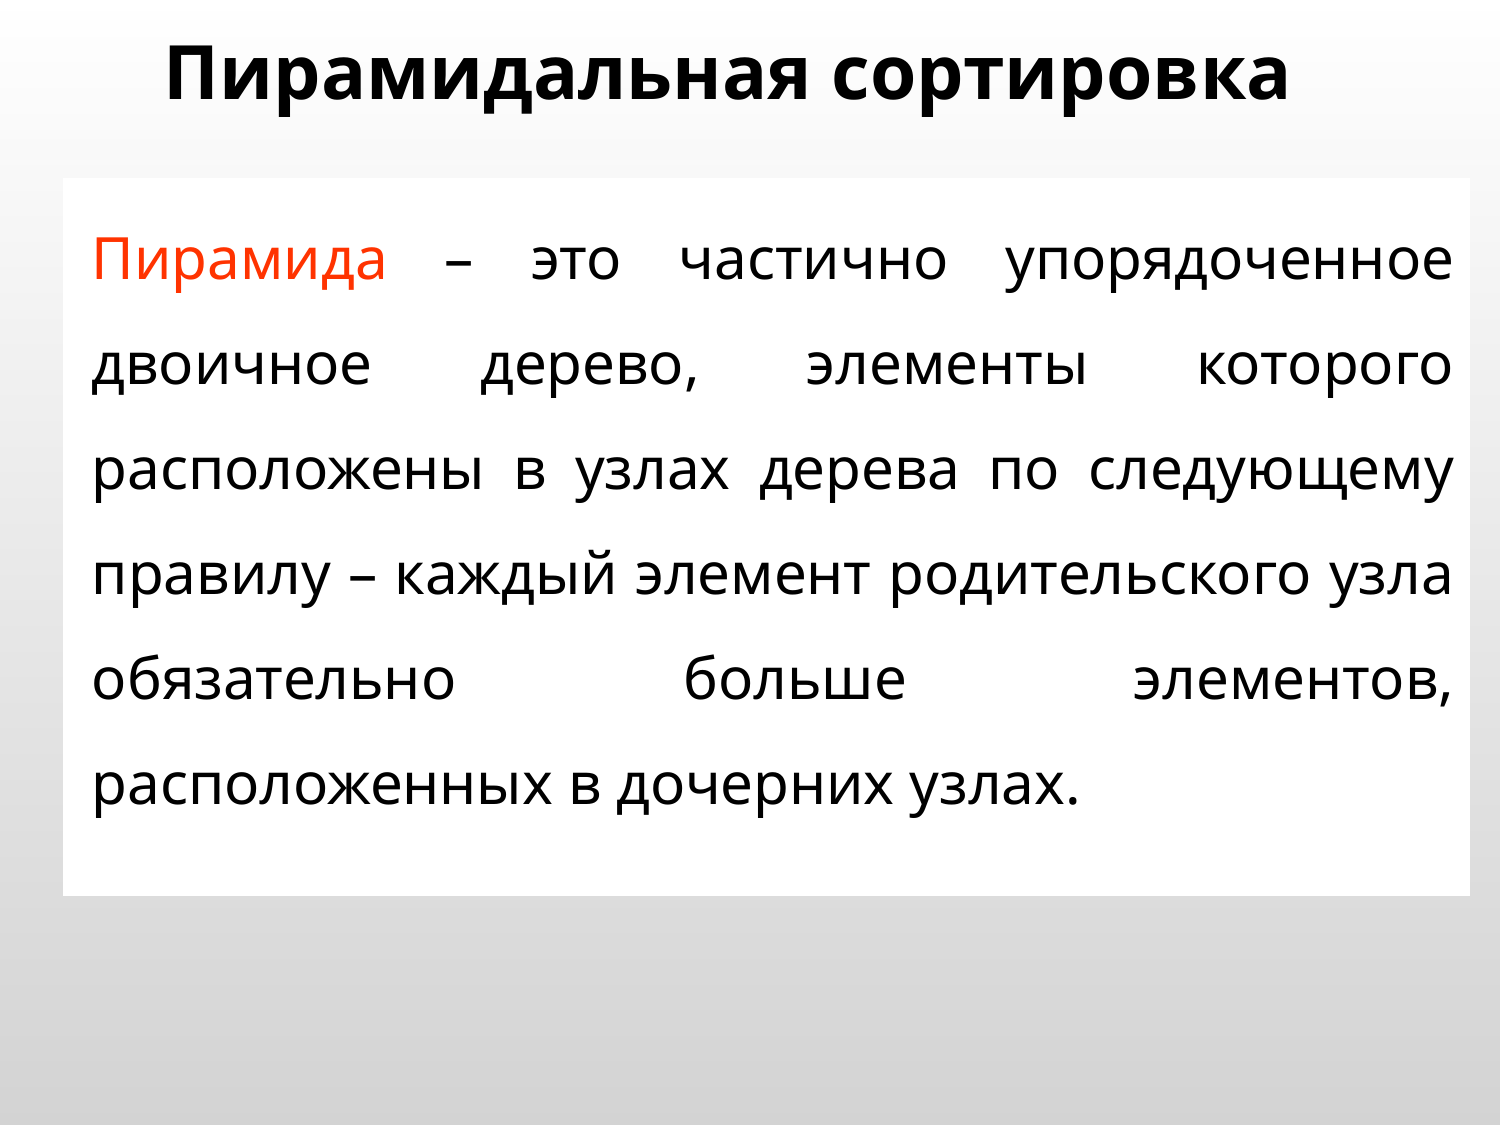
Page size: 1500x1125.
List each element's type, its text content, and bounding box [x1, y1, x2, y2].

list Пирамида – это частично упорядоченное двоичное дерево, элементы которого расположены в узлах дерева по следующему правилу – каждый элемент родительского узла обязательно больше элементов, расположенных в дочерних узлах. [63, 178, 1469, 895]
title Пирамидальная сортировка [53, 0, 1427, 154]
